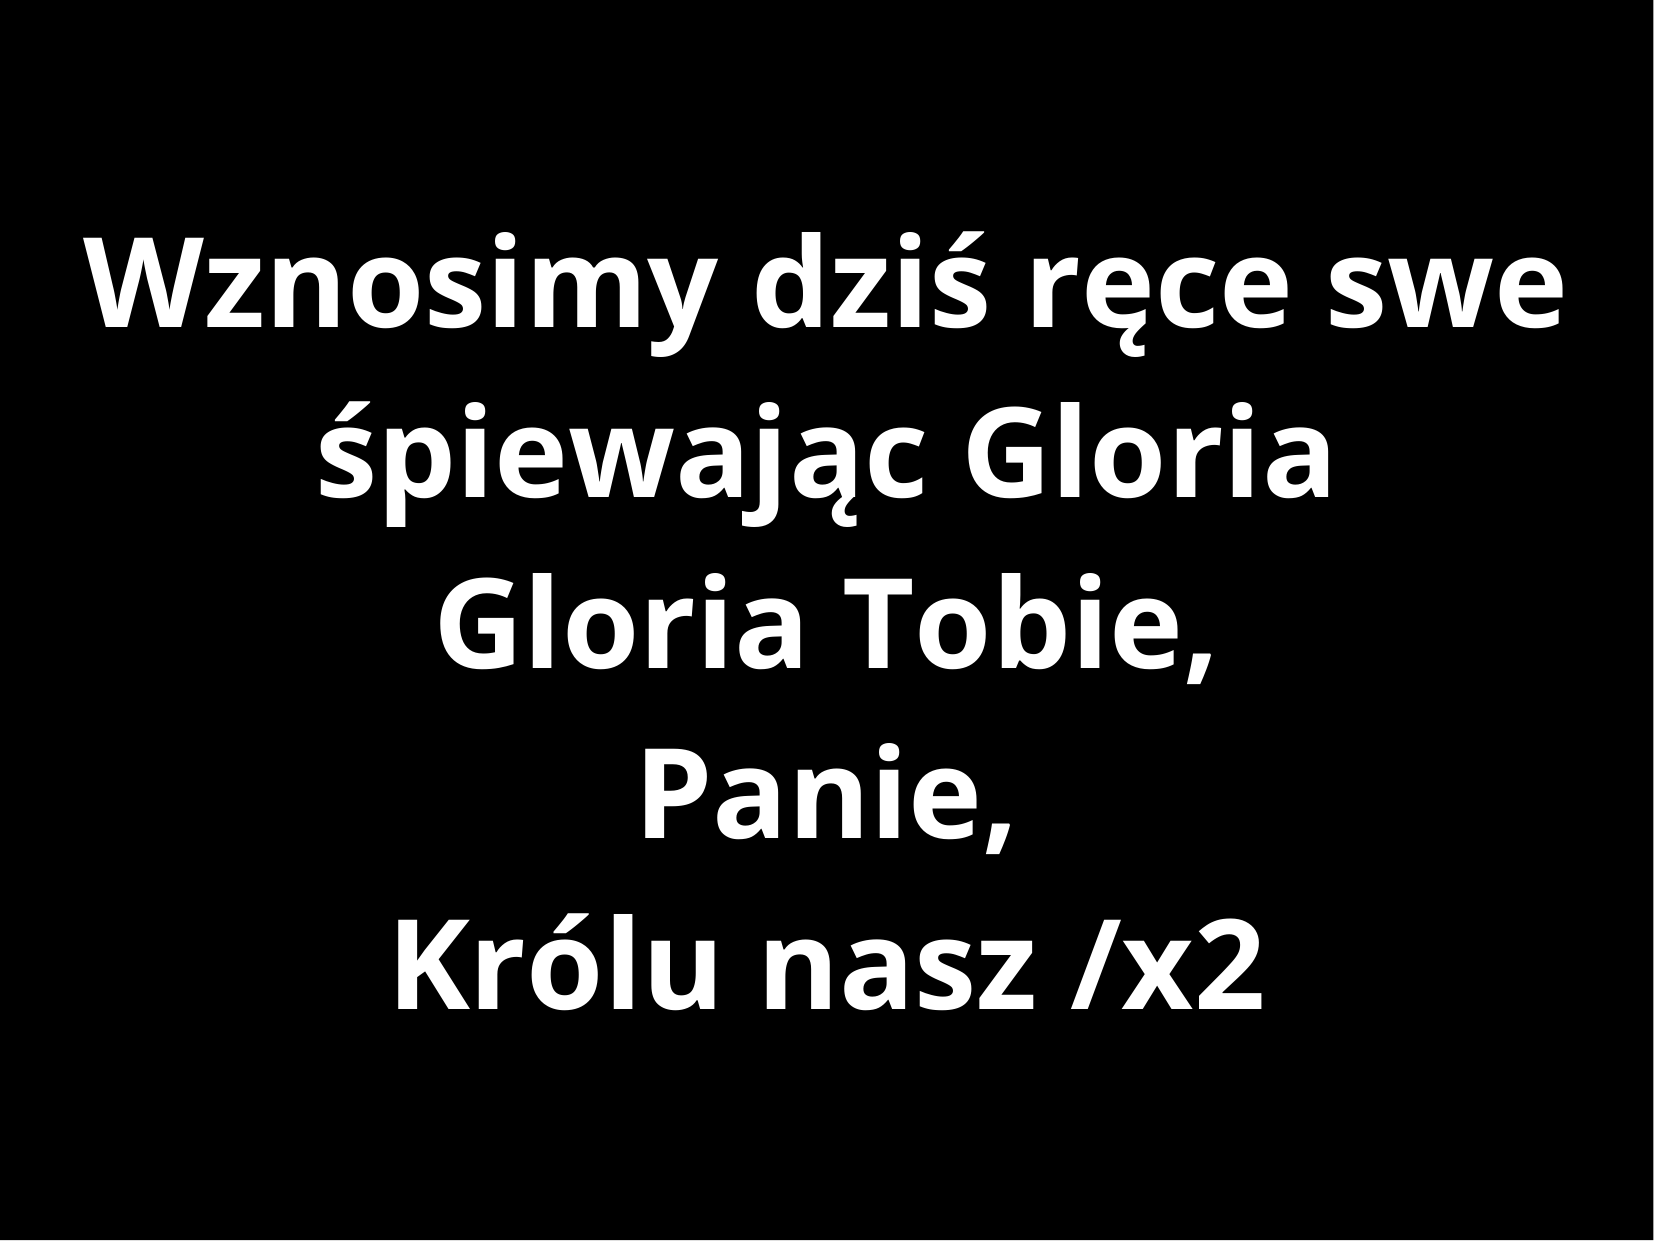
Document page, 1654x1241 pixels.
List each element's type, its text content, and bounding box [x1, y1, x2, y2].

title Wznosimy dziś ręce swe śpiewając Gloria Gloria Tobie, Panie, Królu nasz /x2 [0, 0, 1654, 1241]
